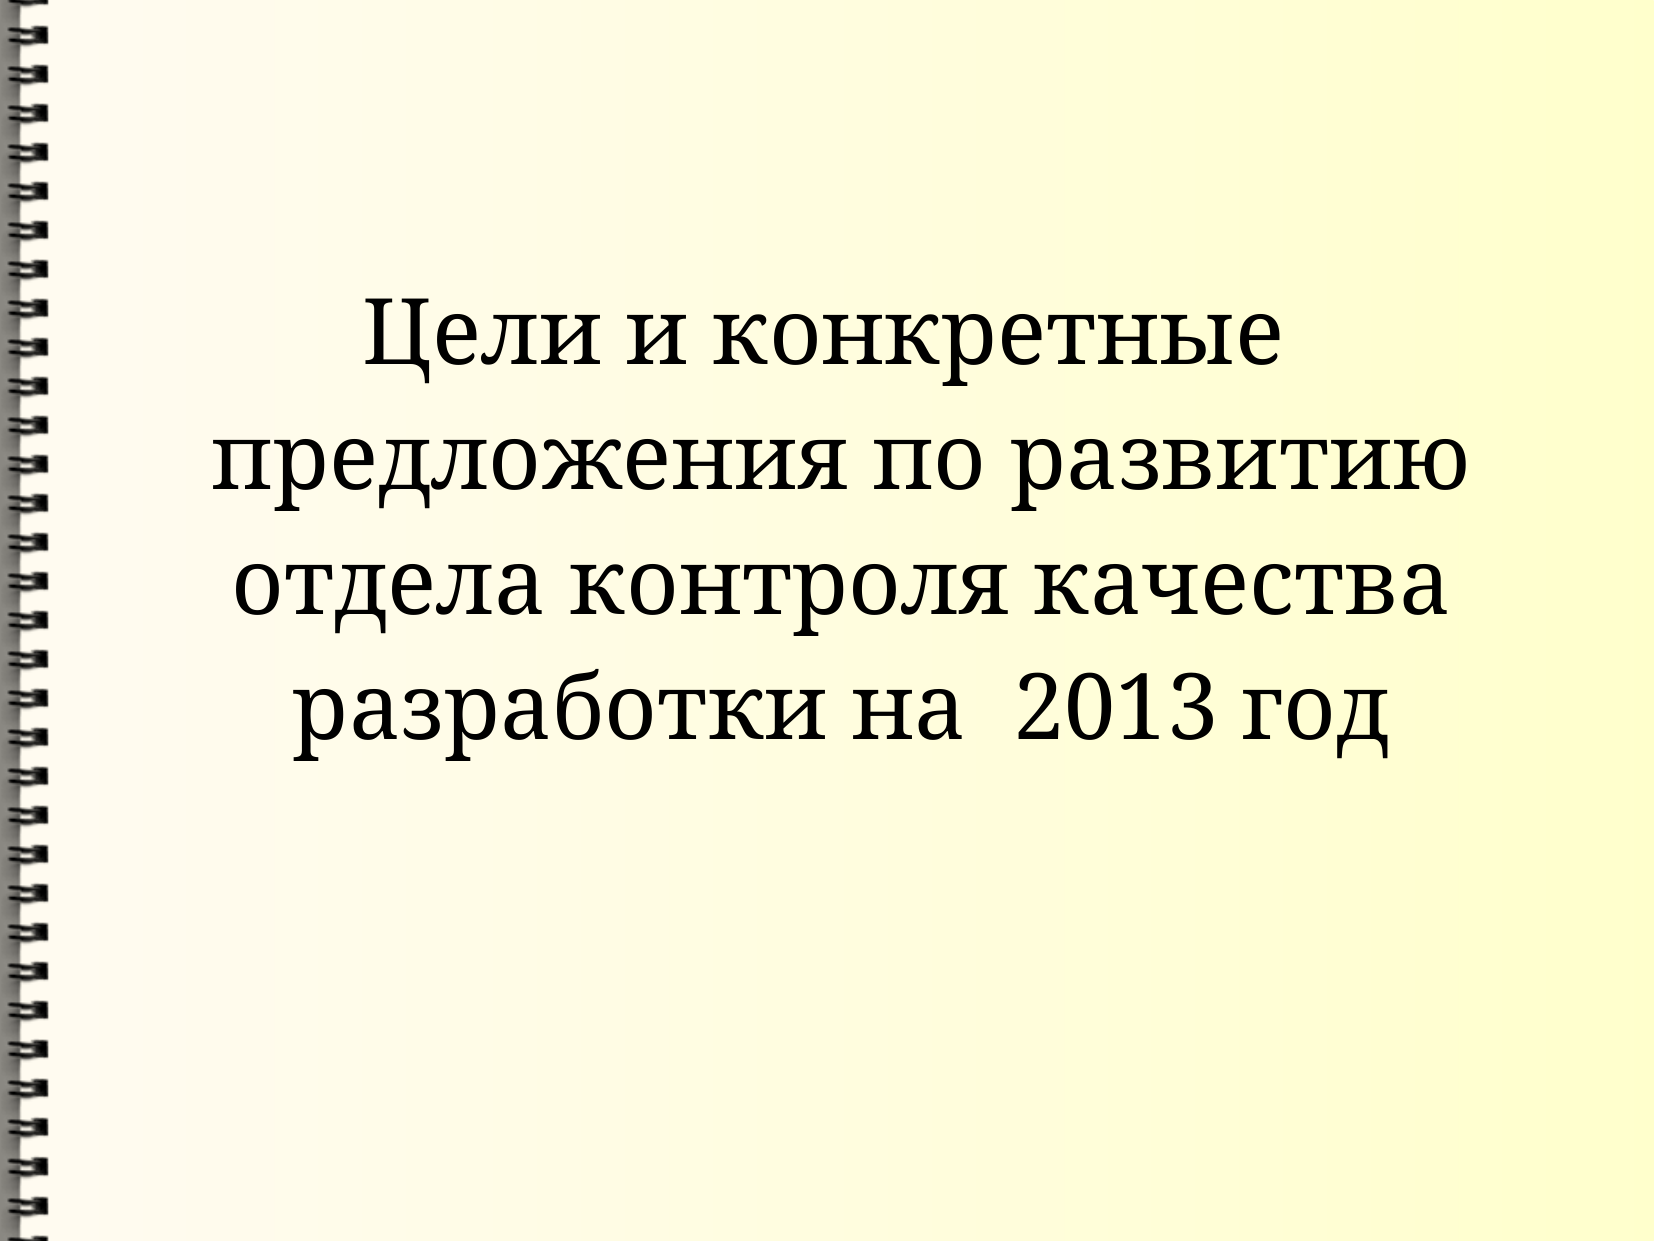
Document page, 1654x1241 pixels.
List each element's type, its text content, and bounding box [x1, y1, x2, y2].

picture [0, 0, 1654, 1241]
title Цели и конкретные предложения по развитию отдела контроля качества разработки на 2013 год [118, 307, 1531, 726]
